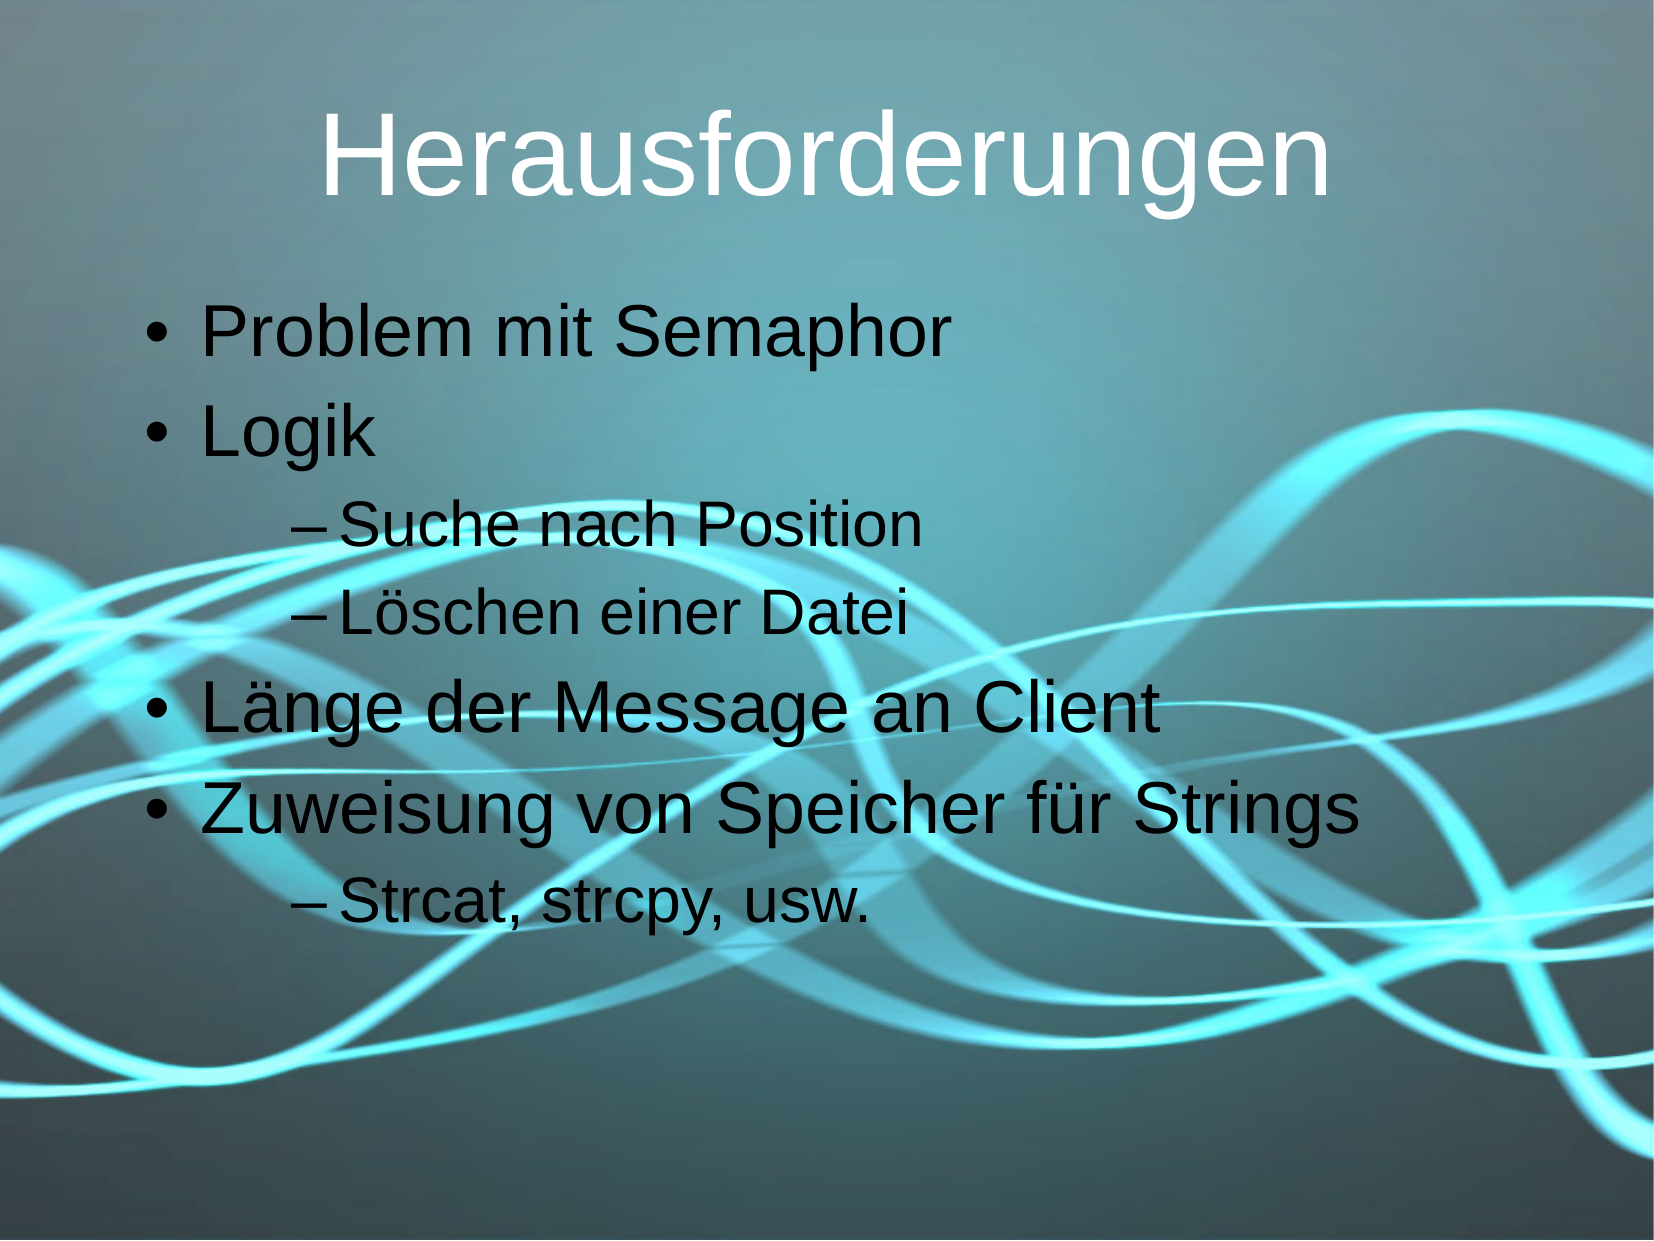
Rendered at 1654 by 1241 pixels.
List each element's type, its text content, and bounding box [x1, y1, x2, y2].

title Herausforderungen [124, 21, 1530, 288]
list Problem mit Semaphor Logik Suche nach Position Löschen einer Datei Länge der Message an Client Zuweisung von Speicher für Strings Strcat, strcpy, usw. [82, 290, 1571, 1010]
picture [0, 0, 1654, 1240]
